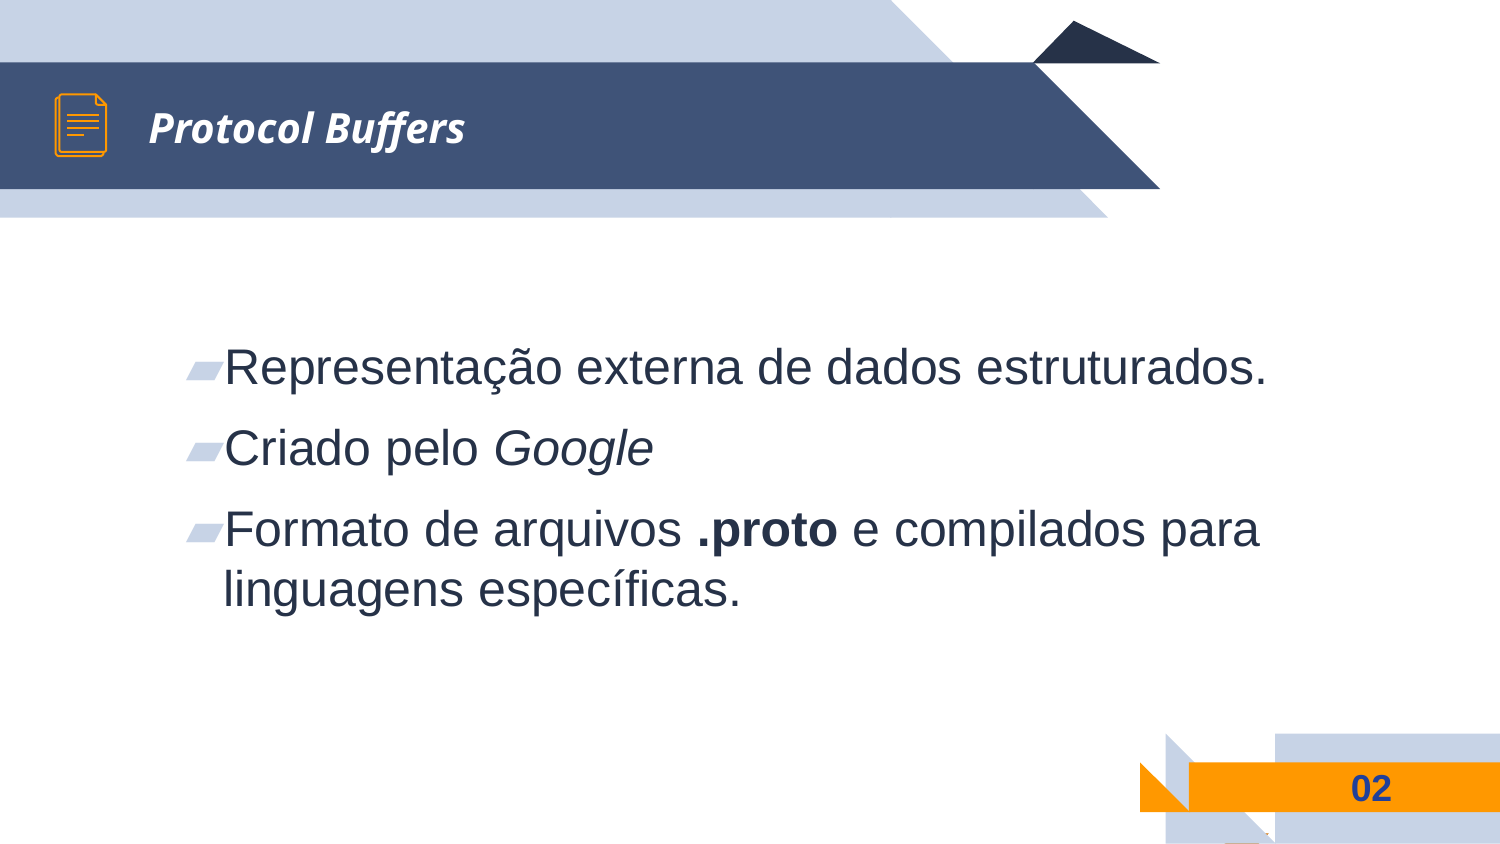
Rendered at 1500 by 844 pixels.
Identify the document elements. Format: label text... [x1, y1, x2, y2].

text_box 02 [1249, 760, 1494, 813]
text_box Protocol Buffers [133, 64, 1035, 190]
text_box Representação externa de dados estruturados. Criado pelo Google Formato de arquivos .proto e compilados para linguagens específicas. [133, 217, 1418, 734]
